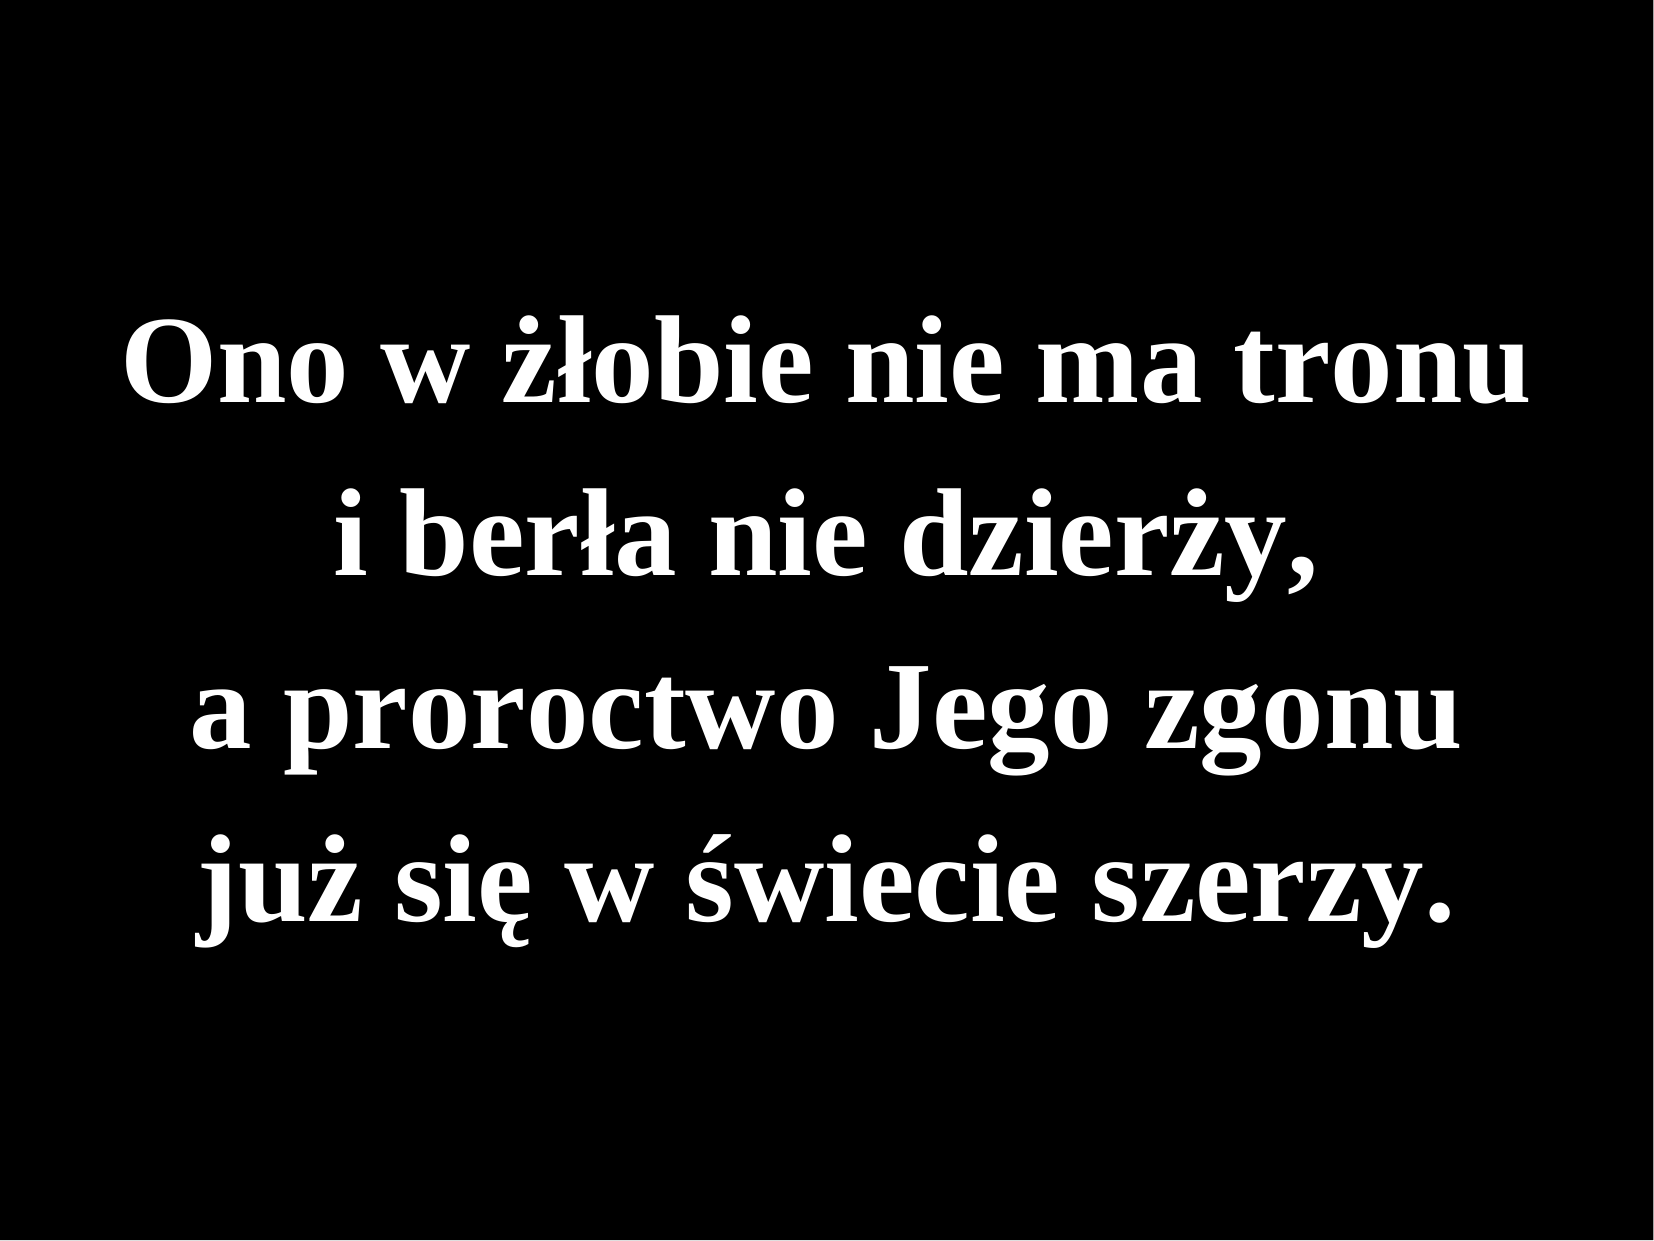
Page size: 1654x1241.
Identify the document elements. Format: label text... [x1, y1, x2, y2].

title Ono w żłobie nie ma tronu ppp i berła nie dzierży, ppp a proroctwo Jego zgonu ppp już się w świecie szerzy. [0, 0, 1654, 1241]
